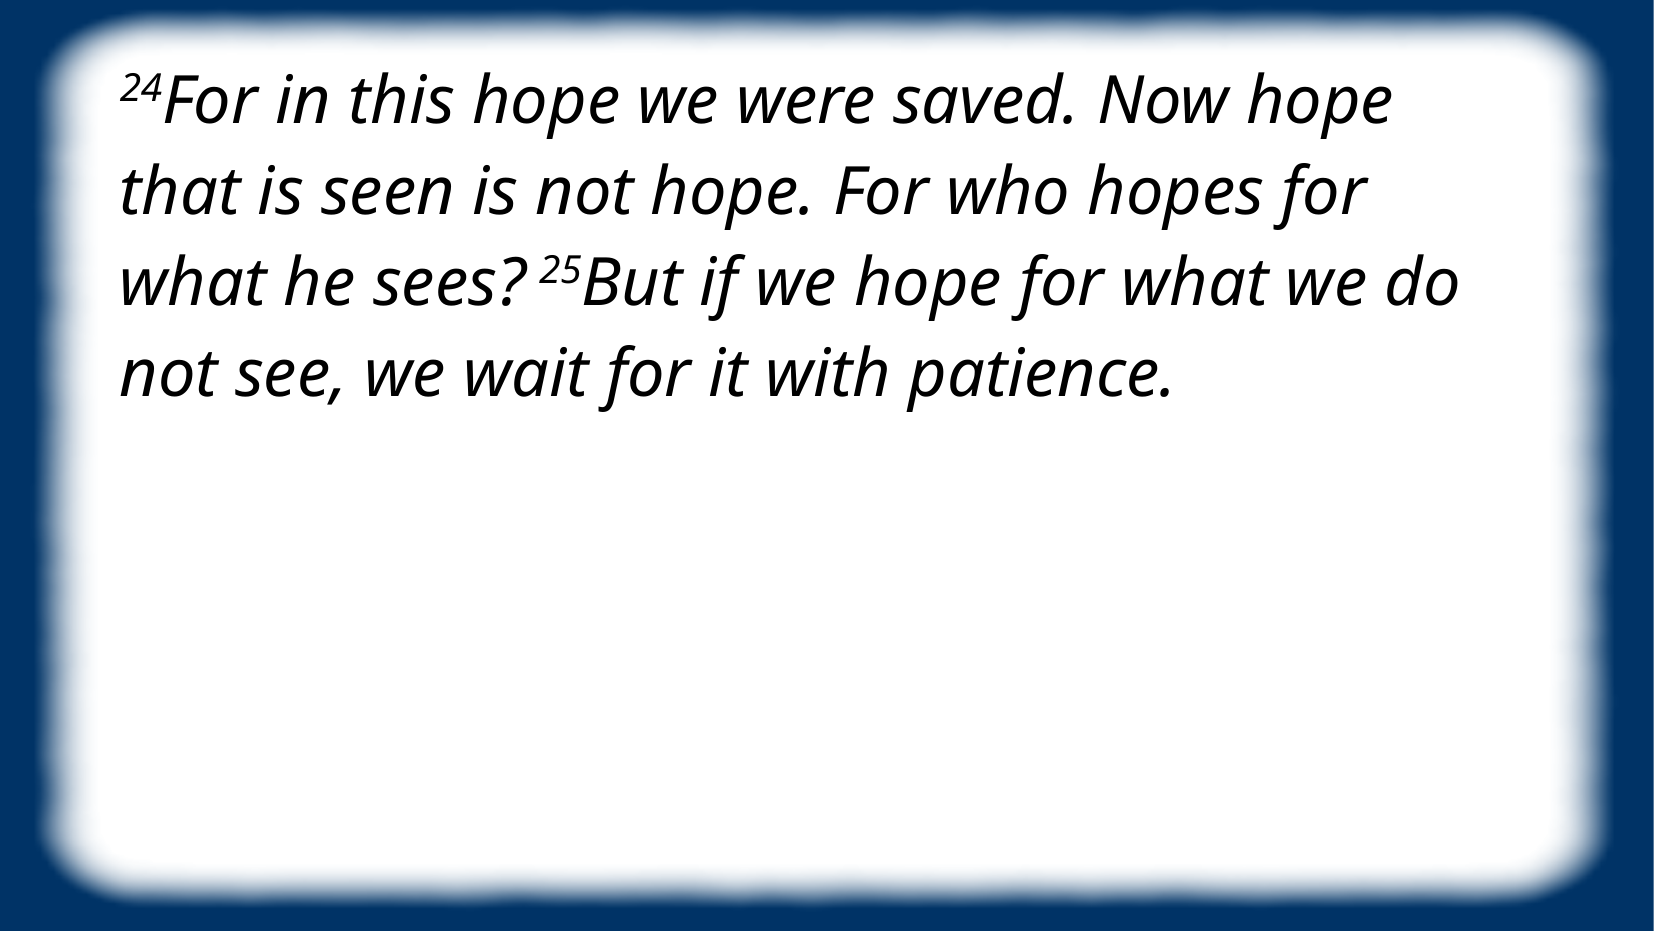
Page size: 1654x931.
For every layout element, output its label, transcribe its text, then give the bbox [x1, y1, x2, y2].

text_box 24For in this hope we were saved. Now hope that is seen is not hope. For who hopes for what he sees? 25But if we hope for what we do not see, we wait for it with patience. [105, 45, 1546, 415]
picture [0, 0, 1654, 931]
